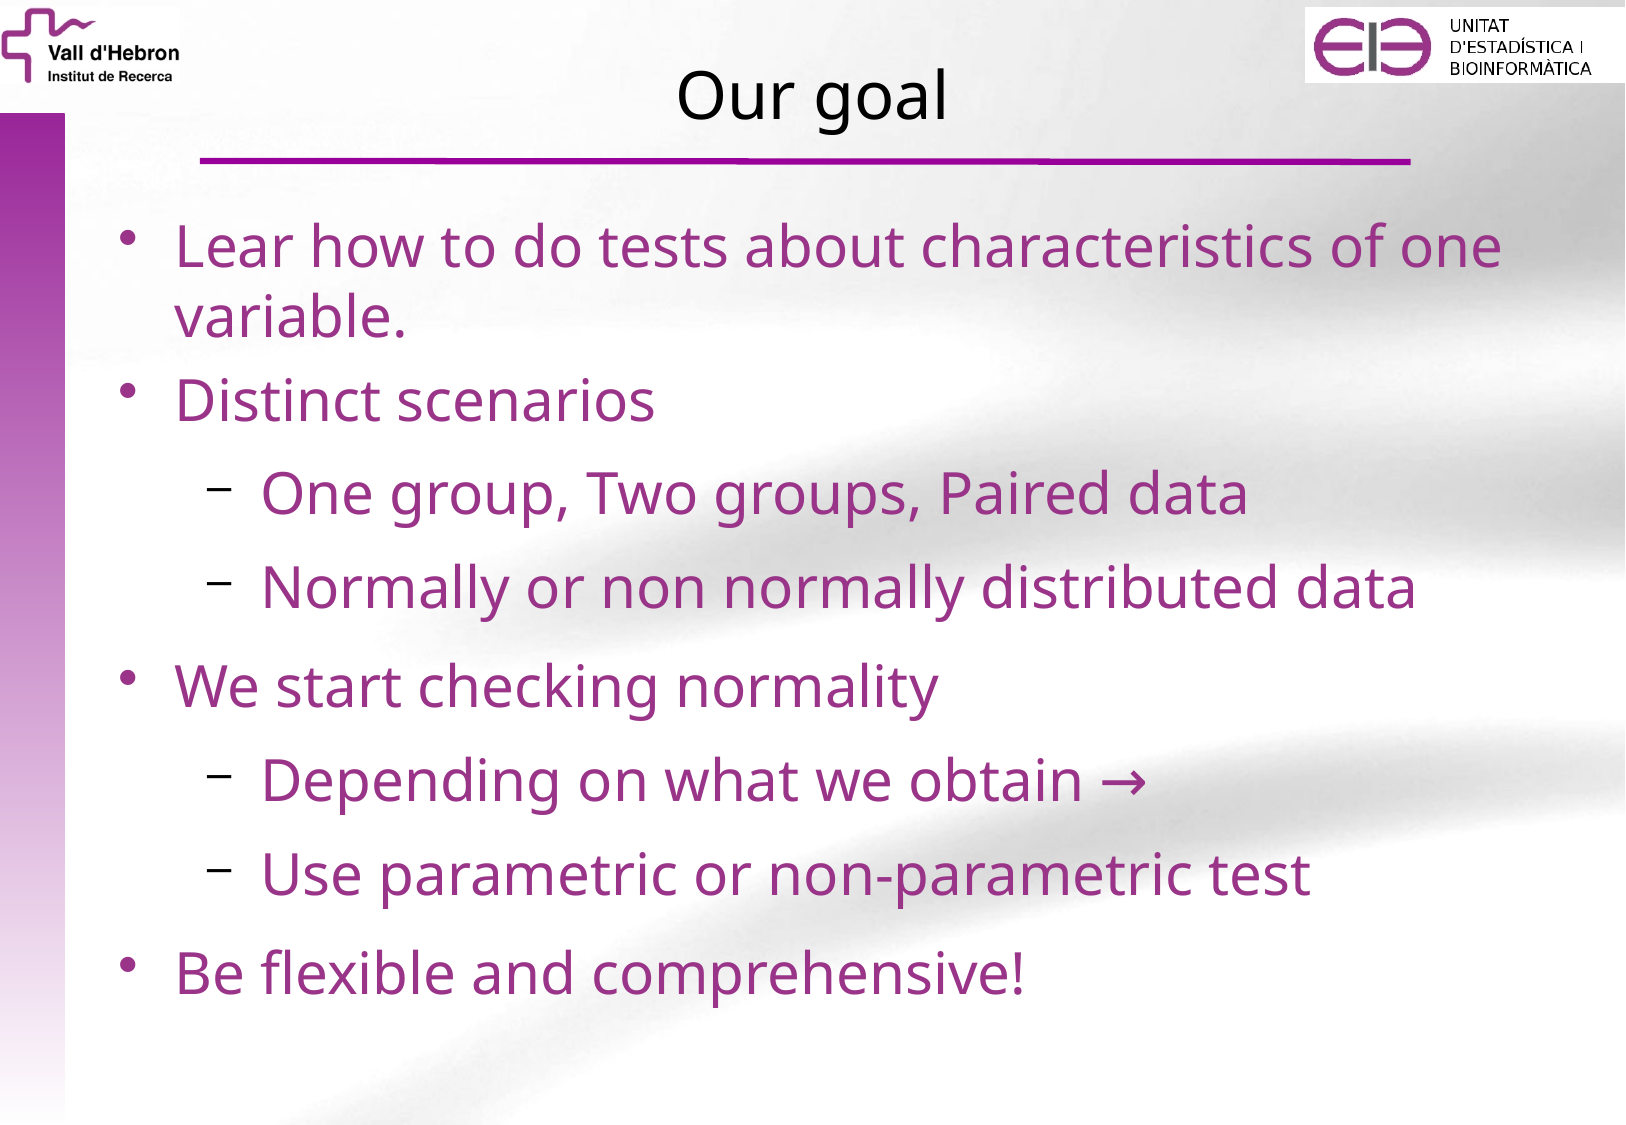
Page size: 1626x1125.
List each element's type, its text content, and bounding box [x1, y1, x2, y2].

list Lear how to do tests about characteristics of one variable. Distinct scenarios One group, Two groups, Paired data Normally or non normally distributed data We start checking normality Depending on what we obtain → Use parametric or non-parametric test Be flexible and comprehensive! [103, 202, 1567, 945]
picture [0, 0, 1625, 1125]
title Our goal [81, 45, 1544, 233]
